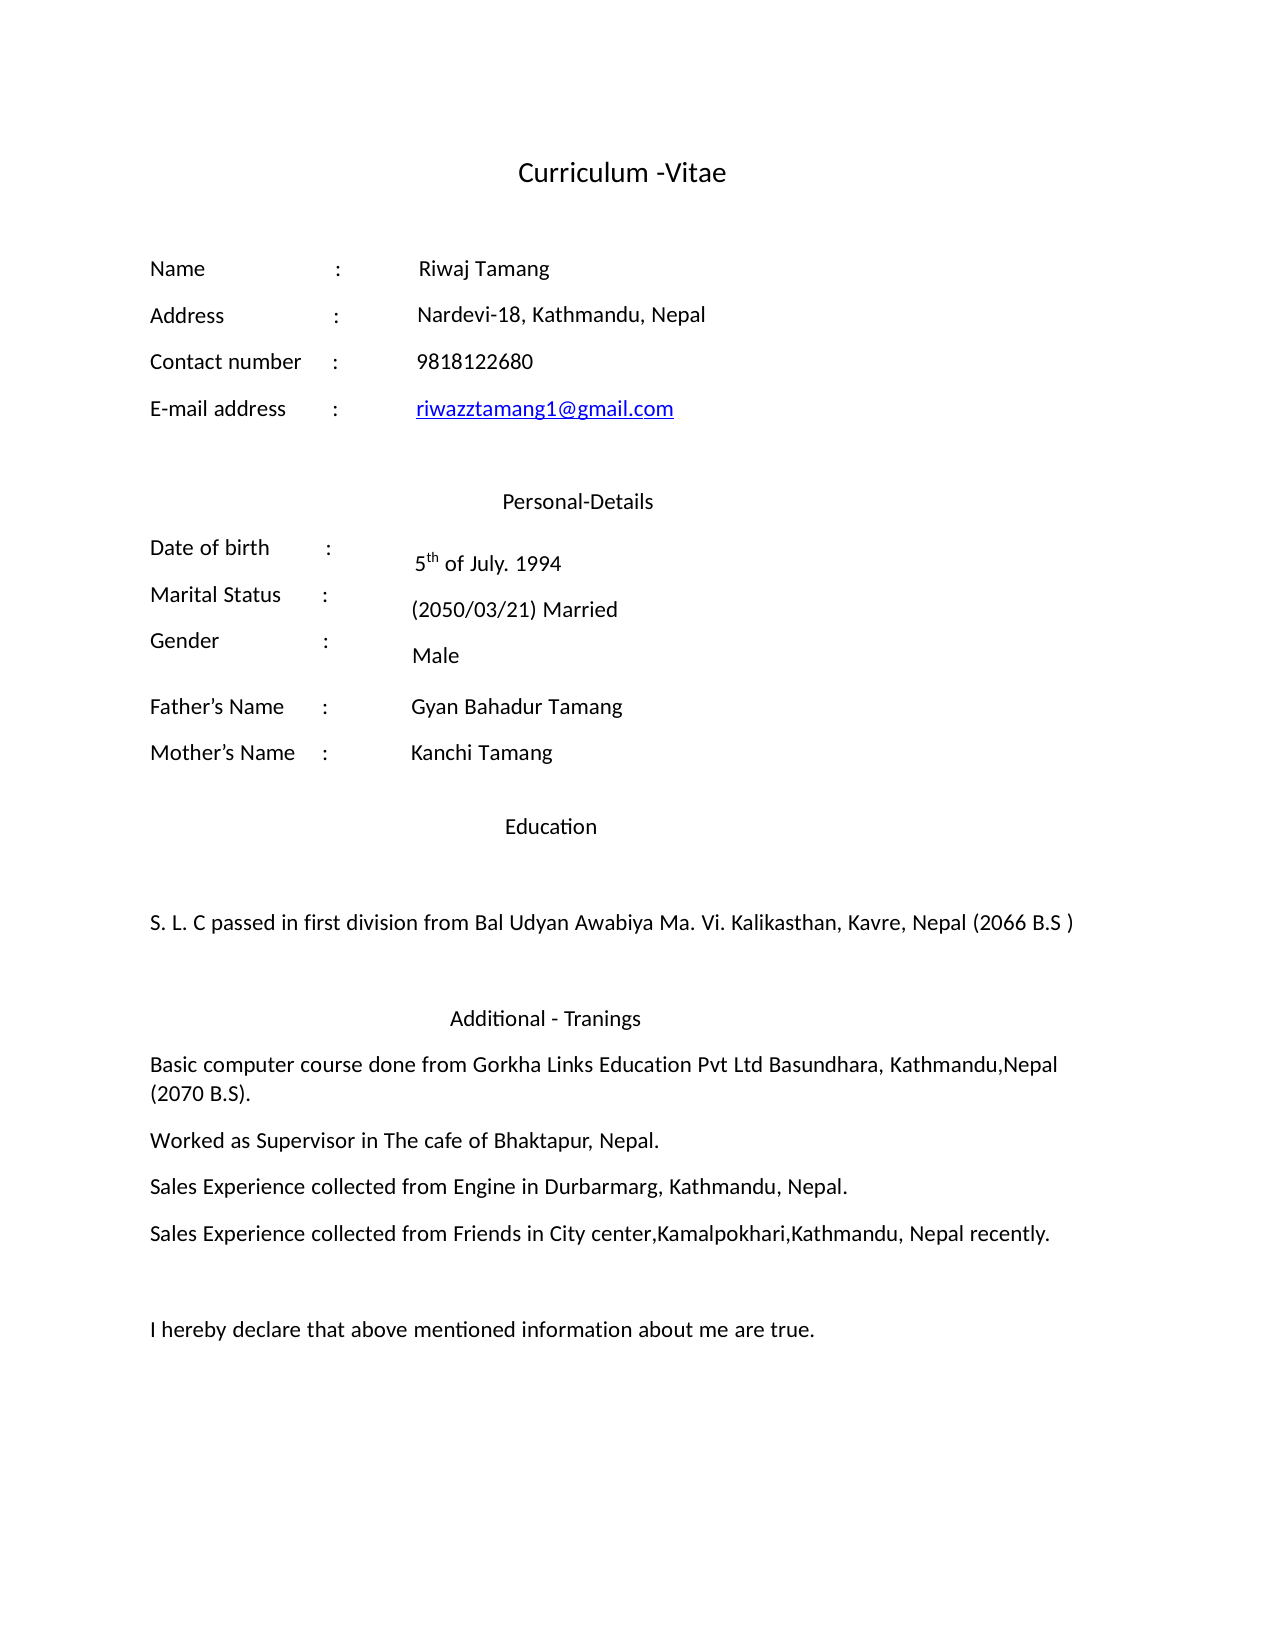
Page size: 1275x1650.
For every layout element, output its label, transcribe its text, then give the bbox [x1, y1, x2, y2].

text_box riwazztamang1@gmail.com [414, 393, 677, 421]
text_box Date of birth : Marital Status : Gender : [147, 532, 335, 654]
text_box 5th of July. 1994 (2050/03/21) Married Male [409, 528, 693, 654]
text_box Education S. L. C passed in first division from Bal Udyan Awabiya Ma. Vi. Kalikasthan, Kavre, Nepal (2066 B.S ) Additional - Tranings Basic computer course done from Gorkha Links Education Pvt Ltd Basundhara, Kathmandu,Nepal (2070 B.S). Worked as Supervisor in The cafe of Bhaktapur, Nepal. Sales Experience collected from Engine in Durbarmarg, Kathmandu, Nepal. Sales Experience collected from Friends in City center,Kamalpokhari,Kathmandu, Nepal recently. I hereby declare that above mentioned information about me are true. [147, 811, 1113, 1335]
text_box : [330, 393, 341, 421]
text_box Father’s Name : Mother’s Name : [147, 672, 331, 747]
text_box E-mail address [147, 393, 288, 421]
text_box Riwaj Tamang Nardevi-18, Kathmandu, Nepal 9818122680 [414, 253, 708, 374]
text_box Personal-Details [500, 486, 657, 514]
text_box Name : Address : Contact number : [147, 253, 344, 374]
text_box Curriculum -Vitae [516, 153, 729, 188]
text_box Gyan Bahadur Tamang Kanchi Tamang [409, 672, 625, 747]
